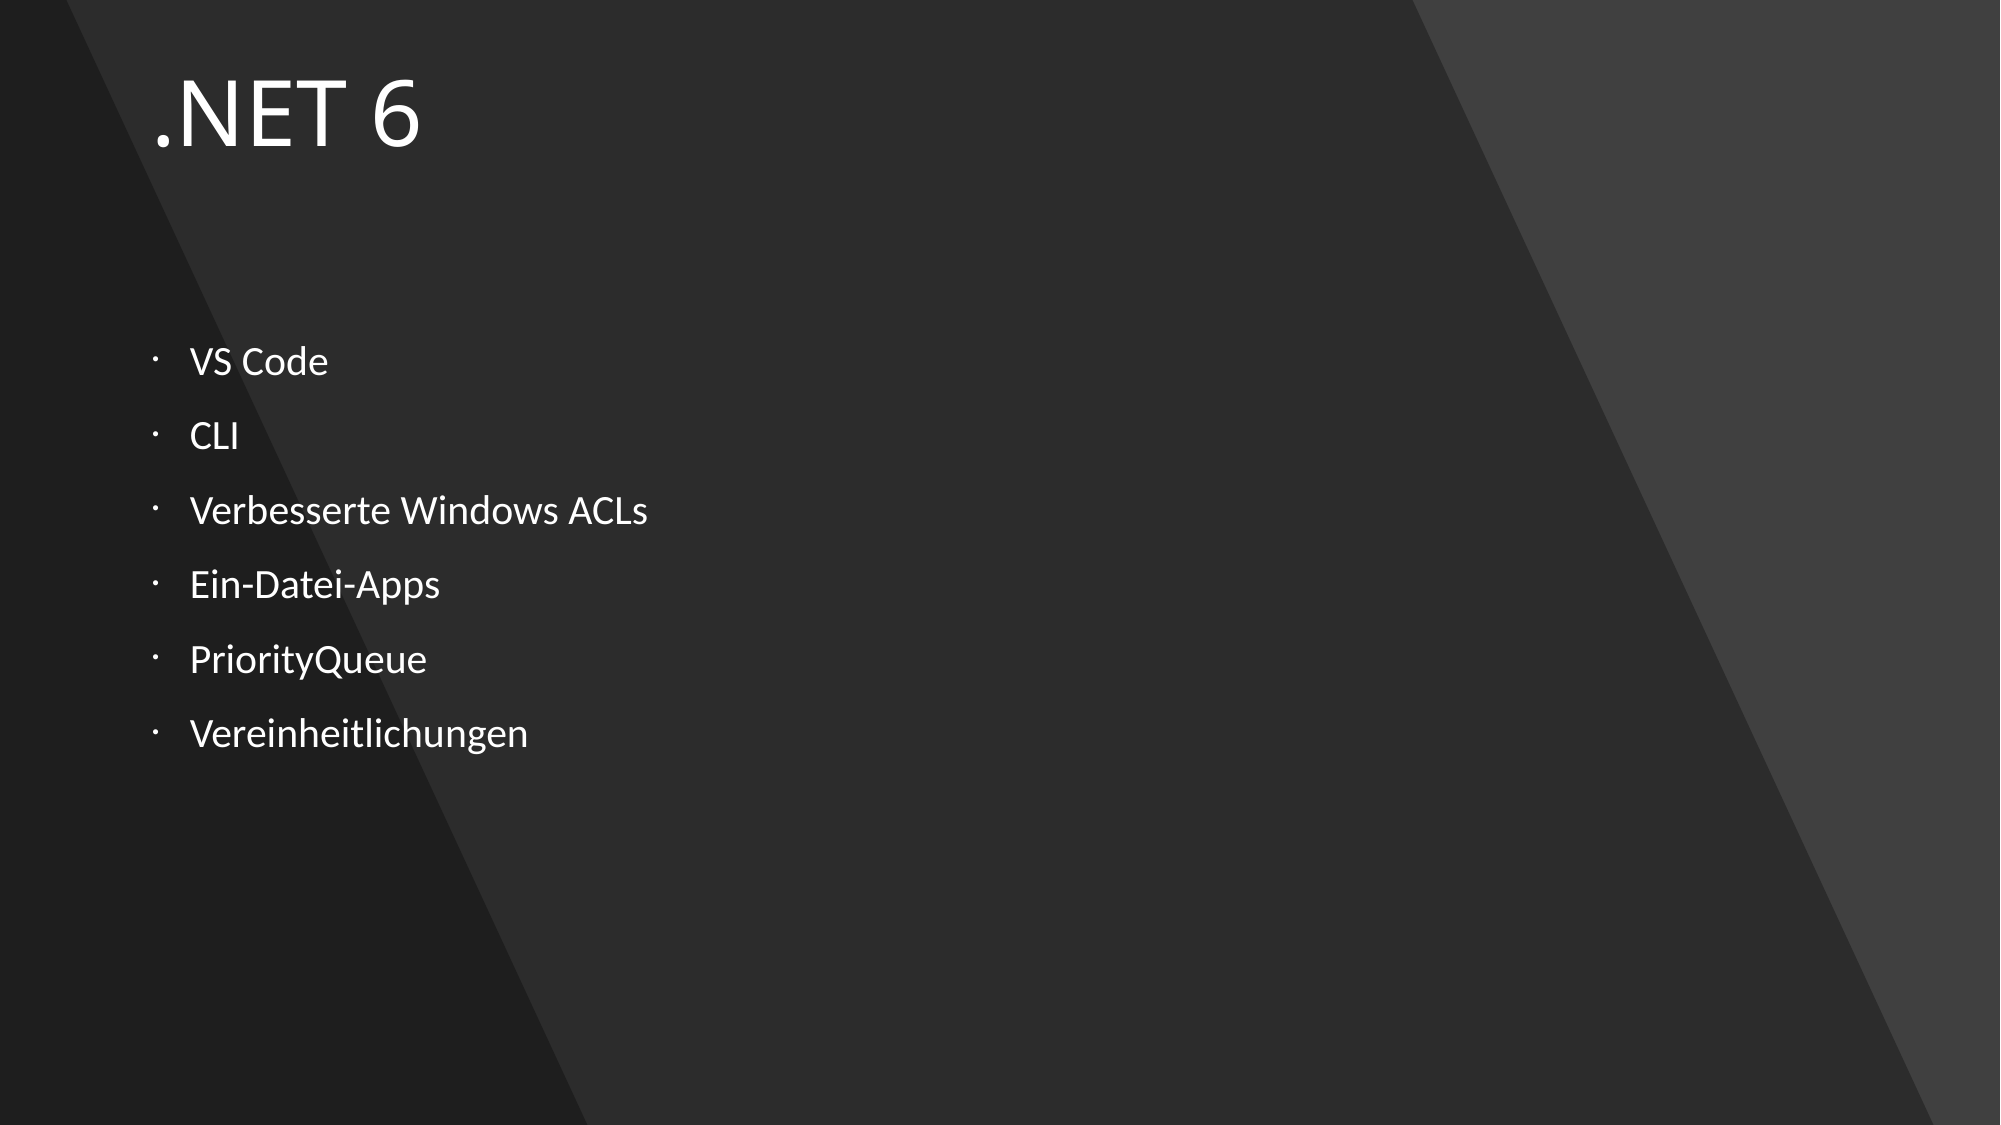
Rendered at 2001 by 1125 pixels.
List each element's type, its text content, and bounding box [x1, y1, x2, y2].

list VS Code CLI Verbesserte Windows ACLs Ein-Datei-Apps PriorityQueue Vereinheitlichungen [137, 331, 1863, 1014]
title .NET 6 [136, 59, 1863, 278]
text_box [0, 0, 2000, 1125]
